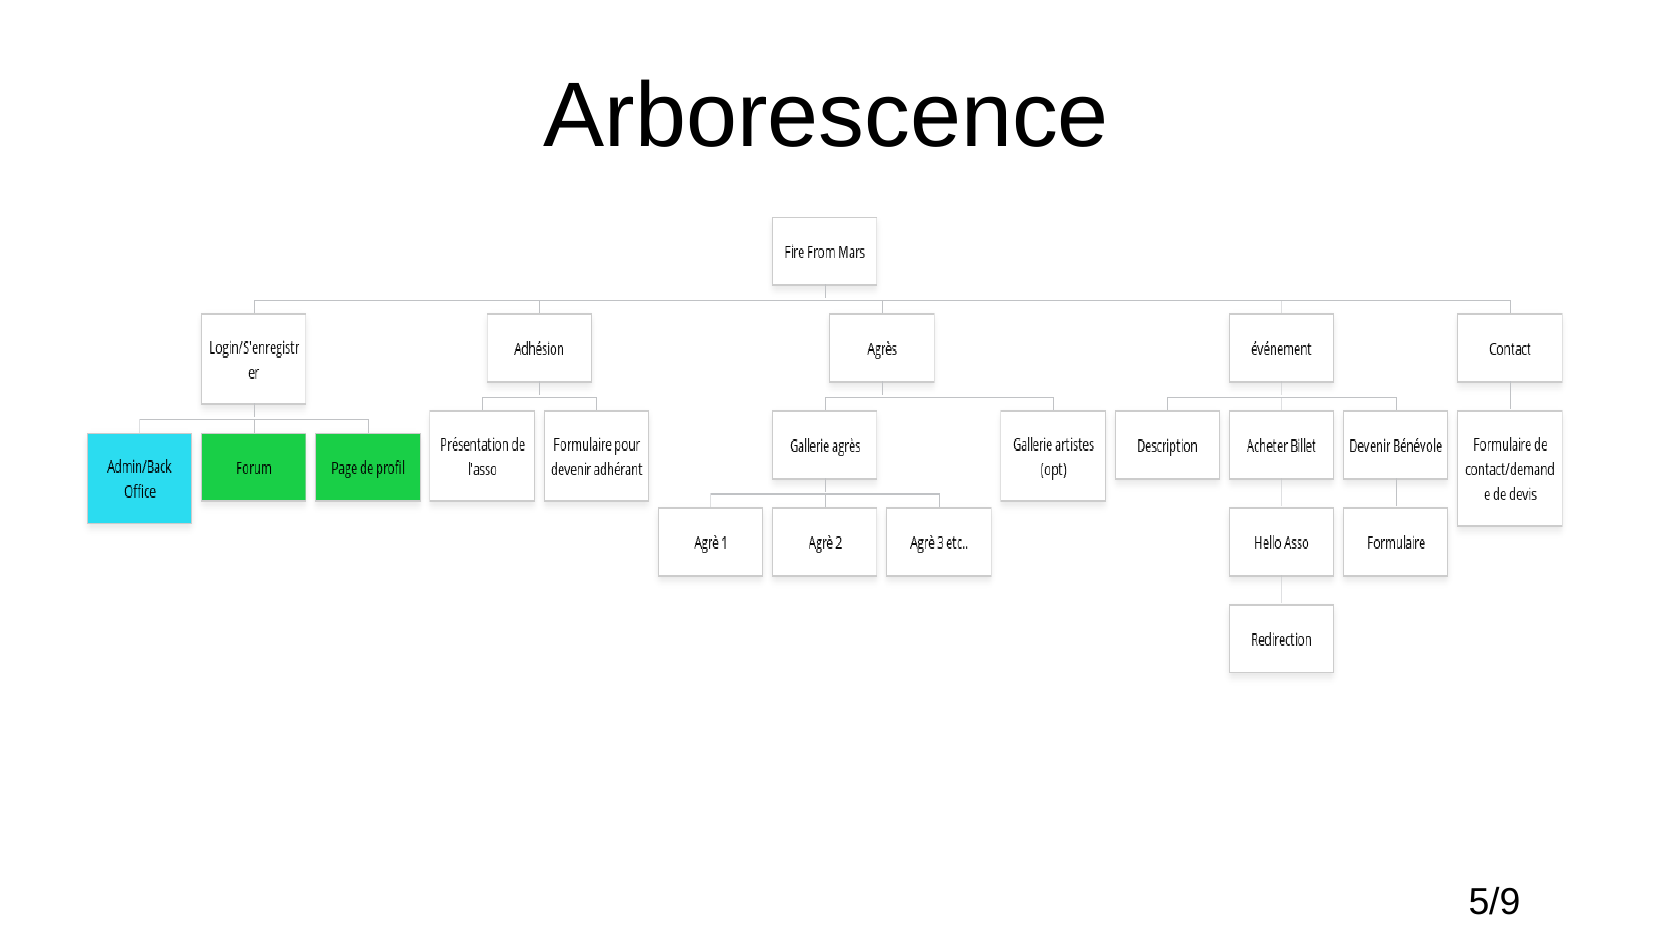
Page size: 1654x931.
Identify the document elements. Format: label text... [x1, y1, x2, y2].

picture [82, 217, 1571, 758]
title Arborescence [82, 37, 1571, 193]
text_box 5/9 [1453, 873, 1536, 931]
